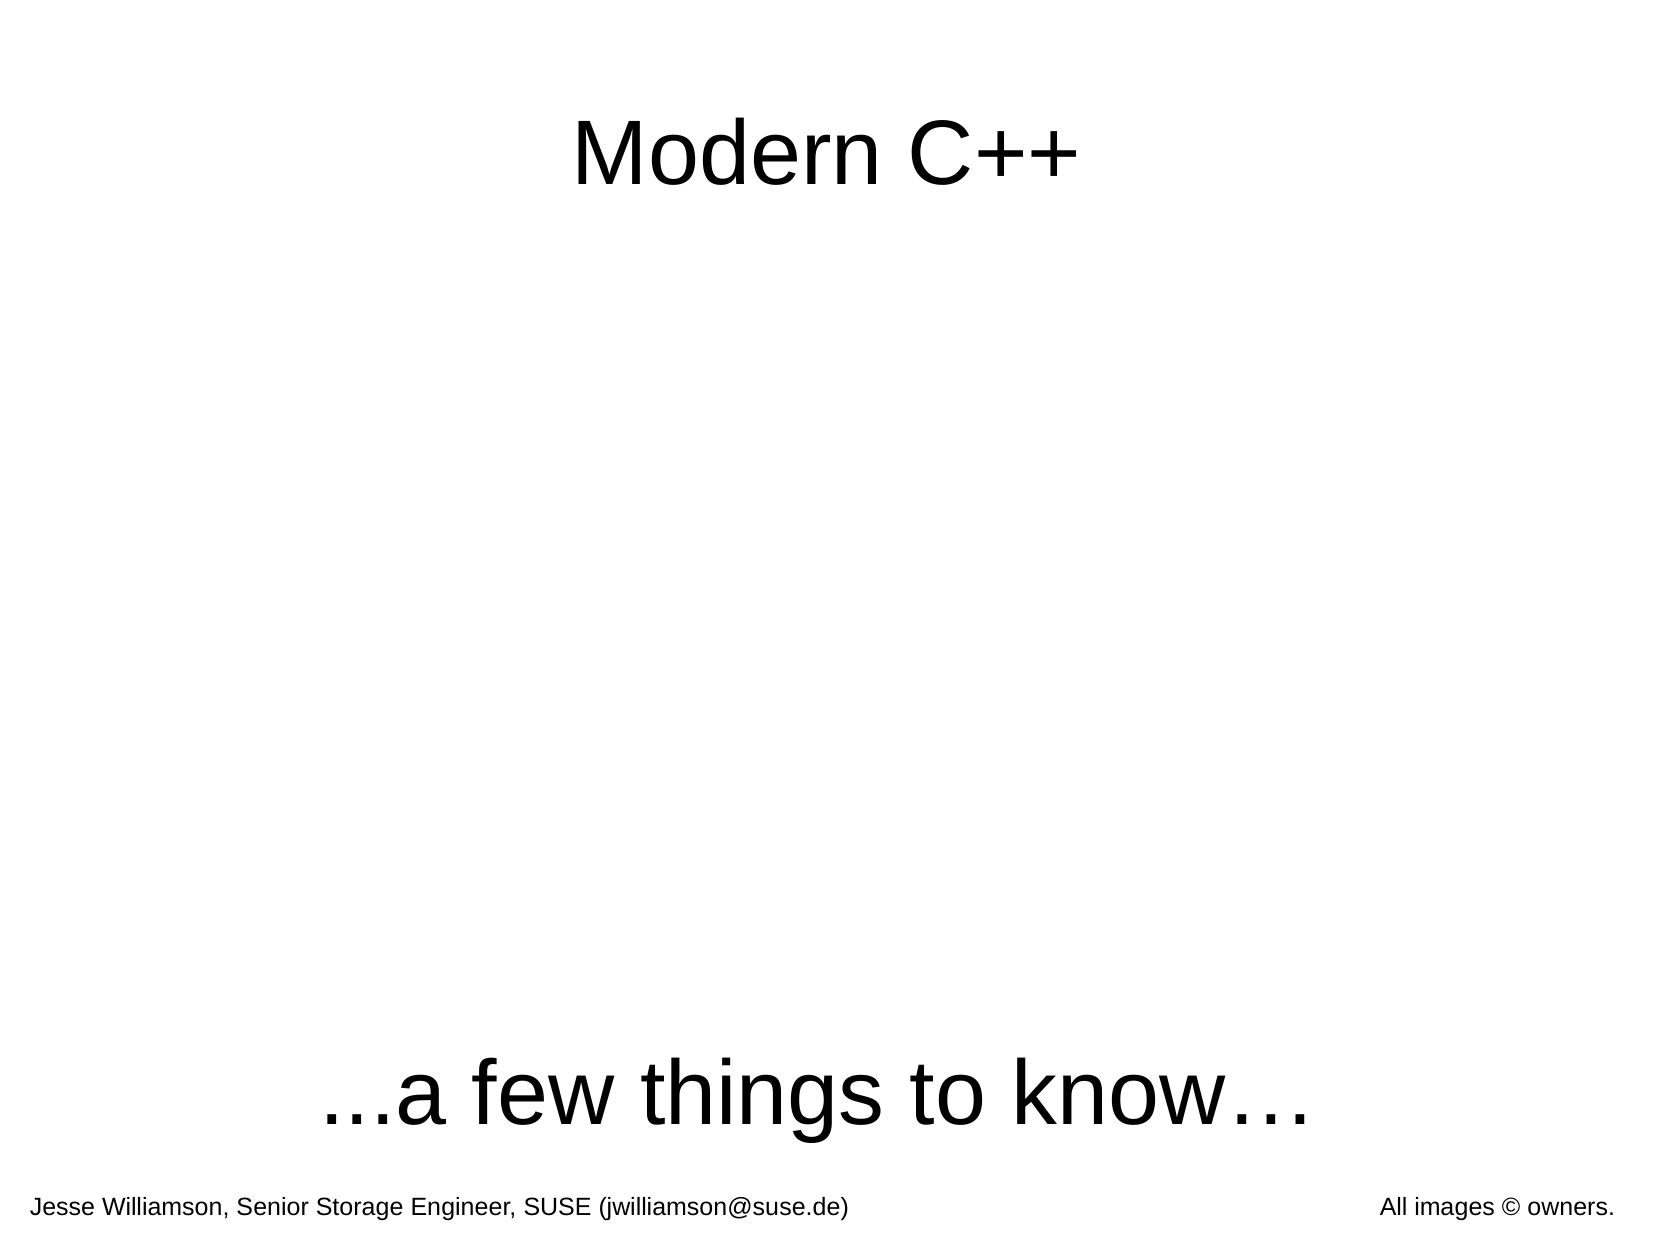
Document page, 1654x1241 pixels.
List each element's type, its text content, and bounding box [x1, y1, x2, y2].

text_box All images © owners. [1365, 1185, 1631, 1228]
title ...a few things to know… [75, 990, 1564, 1196]
title Modern C++ [82, 49, 1571, 257]
text_box Jesse Williamson, Senior Storage Engineer, SUSE (jwilliamson@suse.de) [15, 1185, 867, 1228]
